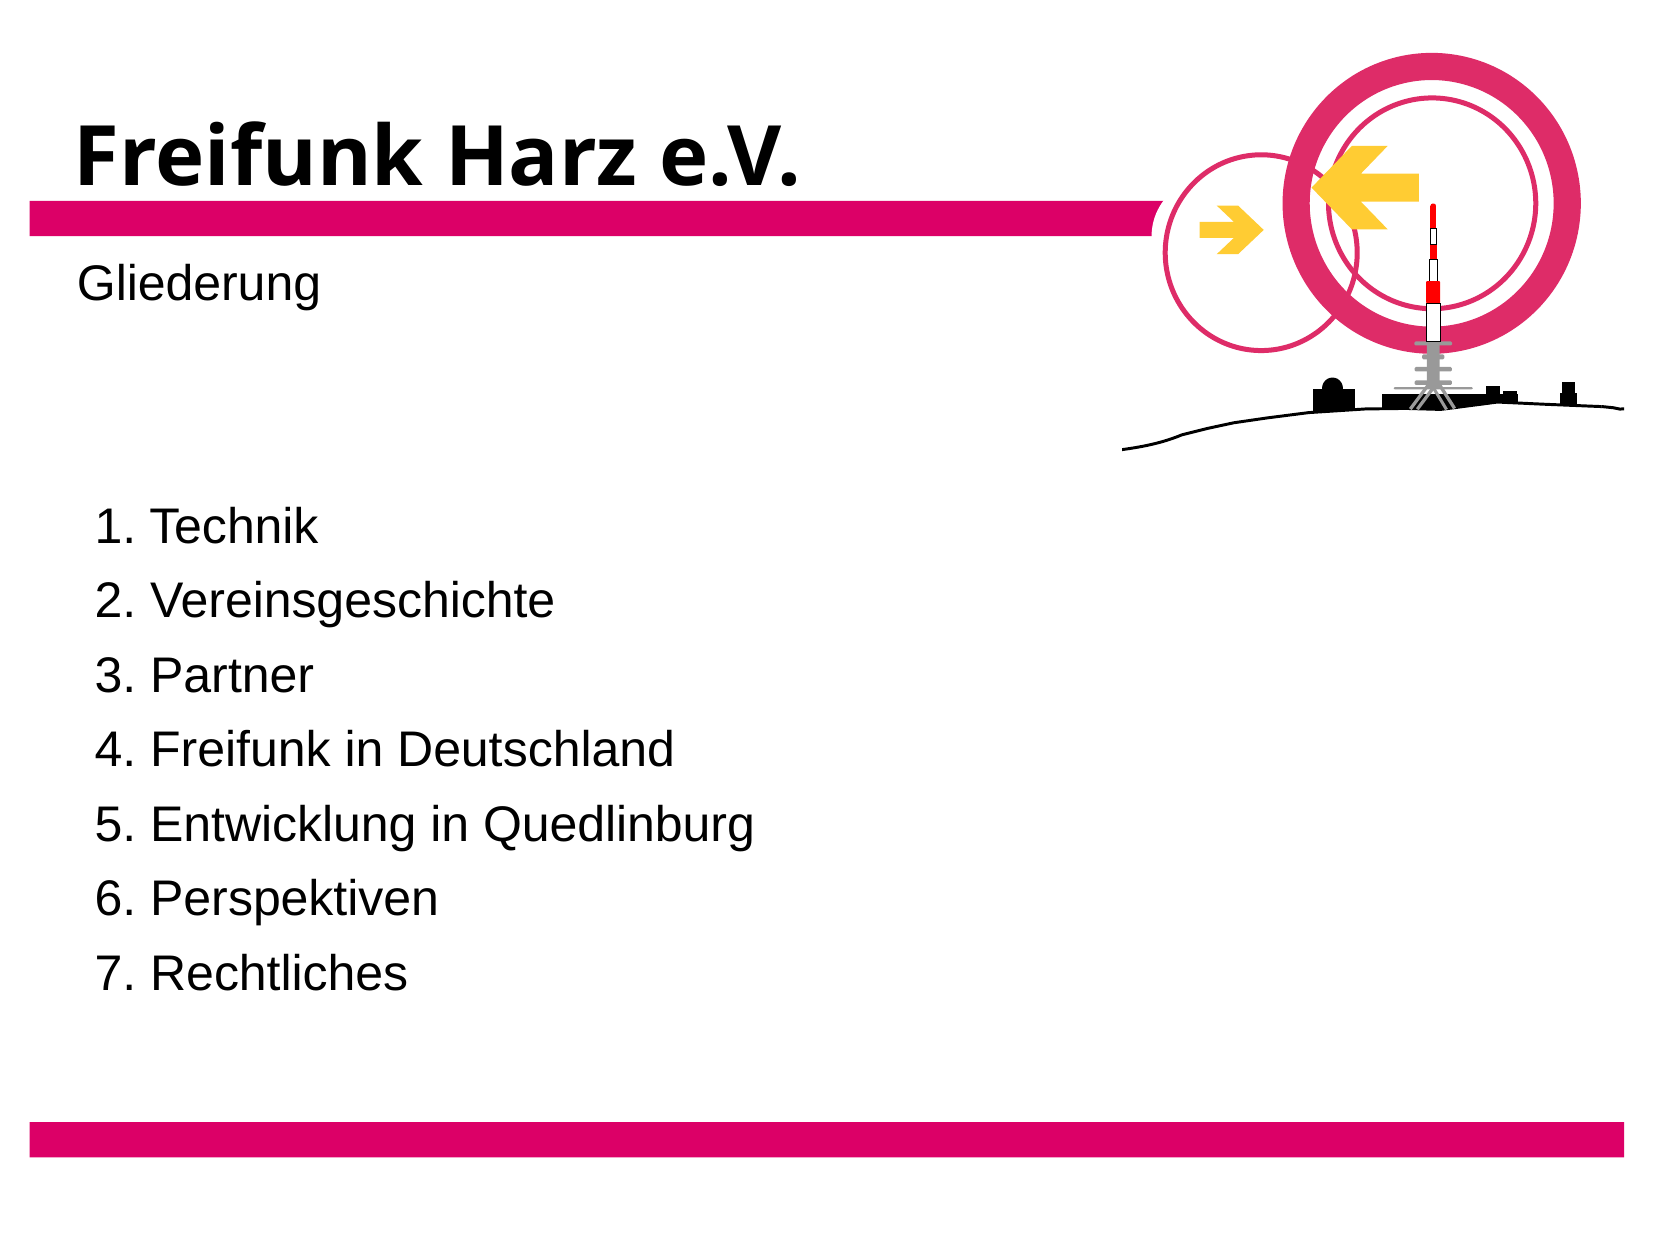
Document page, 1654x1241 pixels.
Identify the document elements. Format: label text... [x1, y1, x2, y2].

text_box Gliederung [76, 224, 697, 343]
subtitle 1. Technik 2. Vereinsgeschichte 3. Partner 4. Freifunk in Deutschland 5. Entwicklung in Quedlinburg 6. Perspektiven 7. Rechtliches [94, 194, 1583, 1155]
